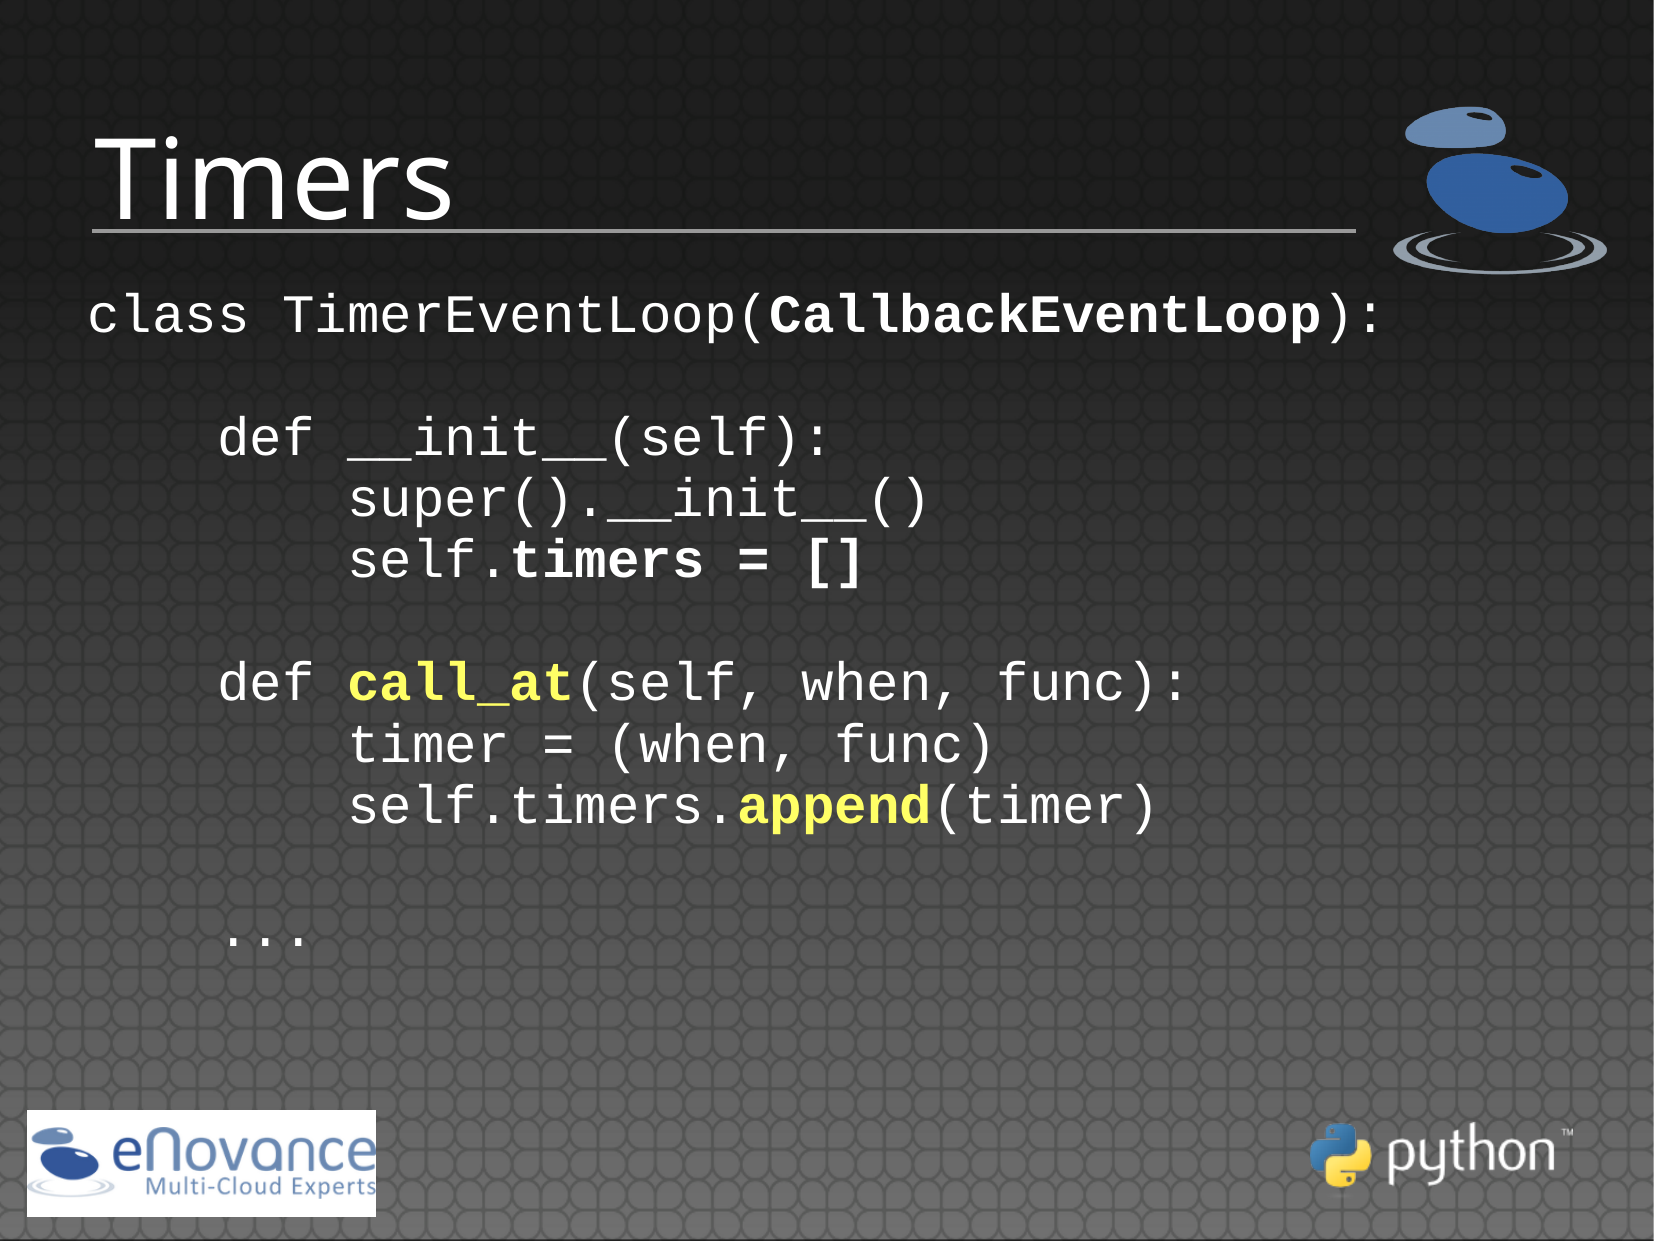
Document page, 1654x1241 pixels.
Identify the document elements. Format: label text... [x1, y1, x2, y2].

title Timers [94, 100, 1426, 251]
text_box class TimerEventLoop(CallbackEventLoop): def __init__(self): super().__init__() self.timers = [] def call_at(self, when, func): timer = (when, func) self.timers.append(timer) ... [72, 279, 1403, 1032]
picture [0, 0, 1654, 1241]
